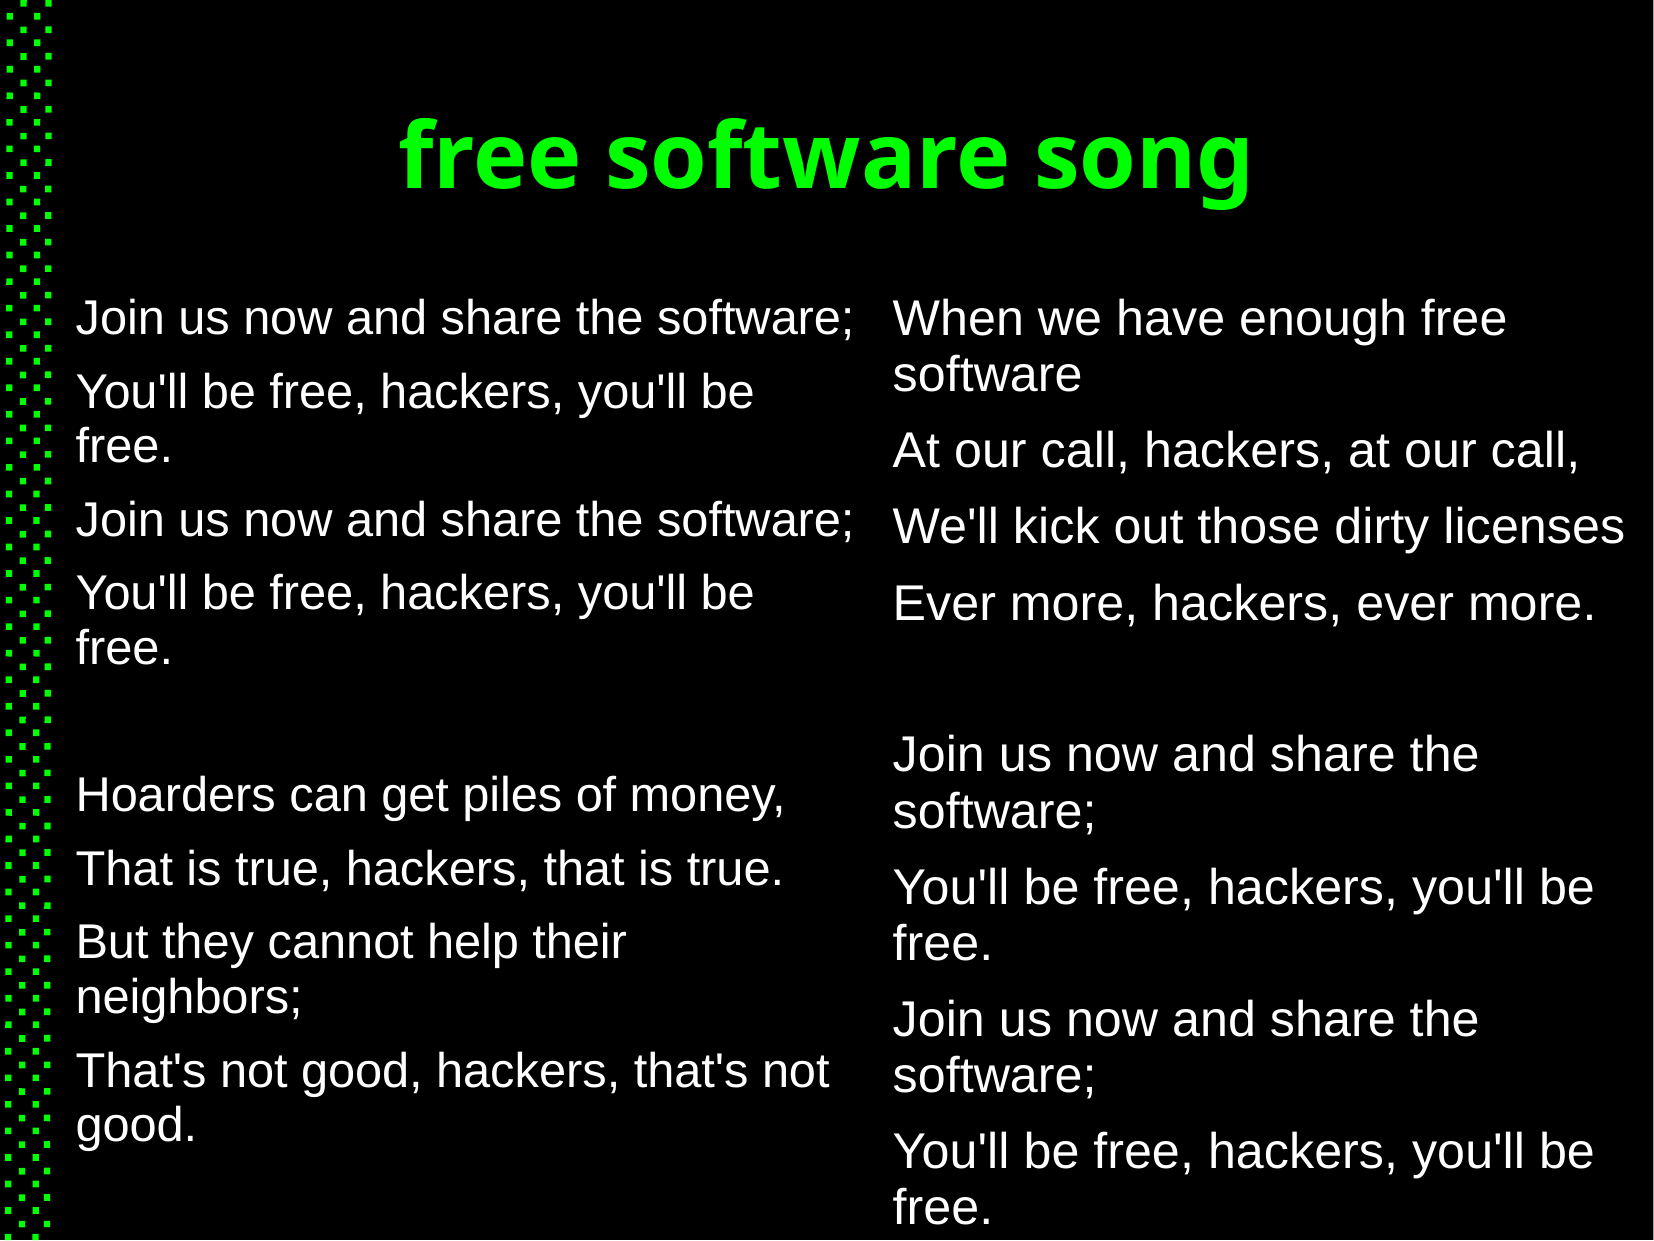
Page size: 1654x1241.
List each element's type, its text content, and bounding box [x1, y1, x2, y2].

list When we have enough free software At our call, hackers, at our call, We'll kick out those dirty licenses Ever more, hackers, ever more. Join us now and share the software; You'll be free, hackers, you'll be free. Join us now and share the software; You'll be free, hackers, you'll be free. [845, 290, 1654, 1241]
title free software song [82, 49, 1571, 257]
list Join us now and share the software; You'll be free, hackers, you'll be free. Join us now and share the software; You'll be free, hackers, you'll be free. Hoarders can get piles of money, That is true, hackers, that is true. But they cannot help their neighbors; That's not good, hackers, that's not good. [29, 290, 845, 1241]
